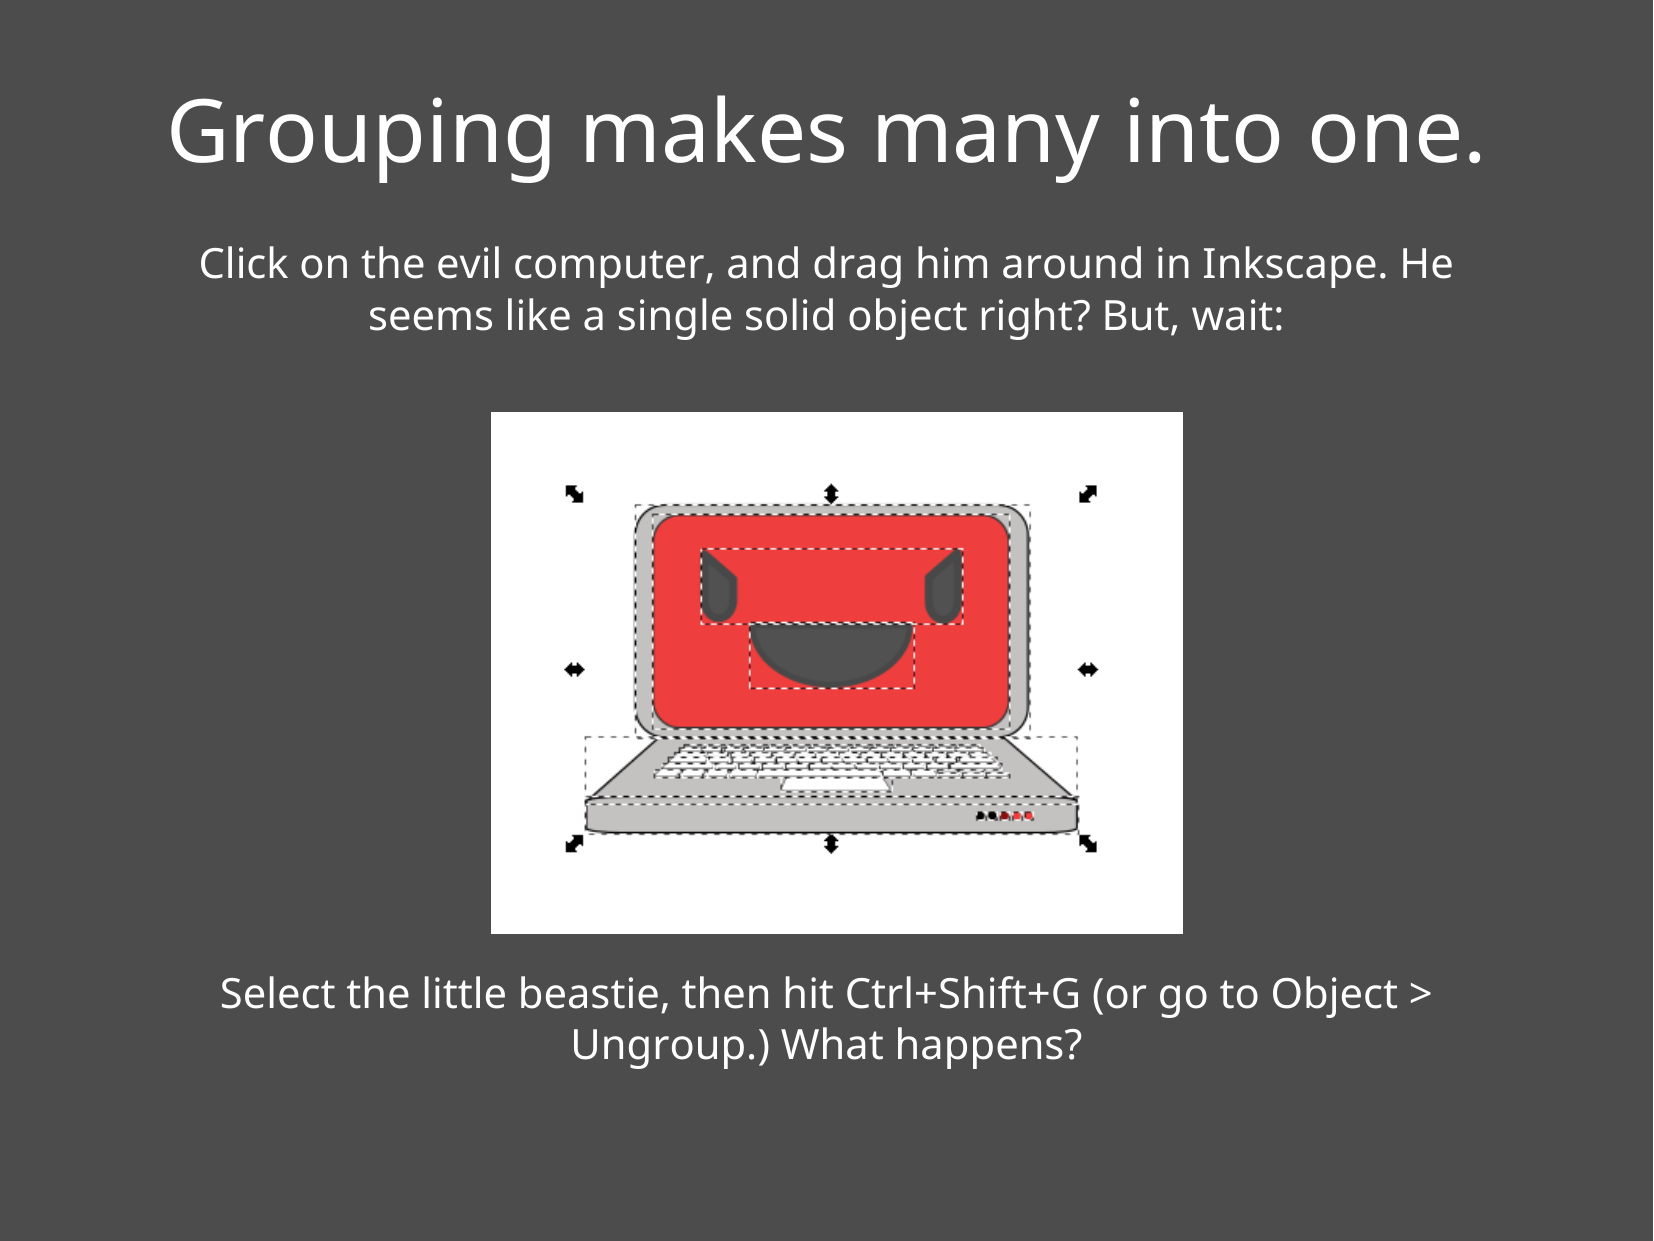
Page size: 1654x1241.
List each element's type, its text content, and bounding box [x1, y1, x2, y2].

title Click on the evil computer, and drag him around in Inkscape. He seems like a single solid object right? But, wait: [132, 214, 1521, 363]
title Grouping makes many into one. [76, 6, 1577, 269]
picture [491, 412, 1183, 934]
title Select the little beastie, then hit Ctrl+Shift+G (or go to Object > Ungroup.) What happens? [132, 970, 1521, 1068]
